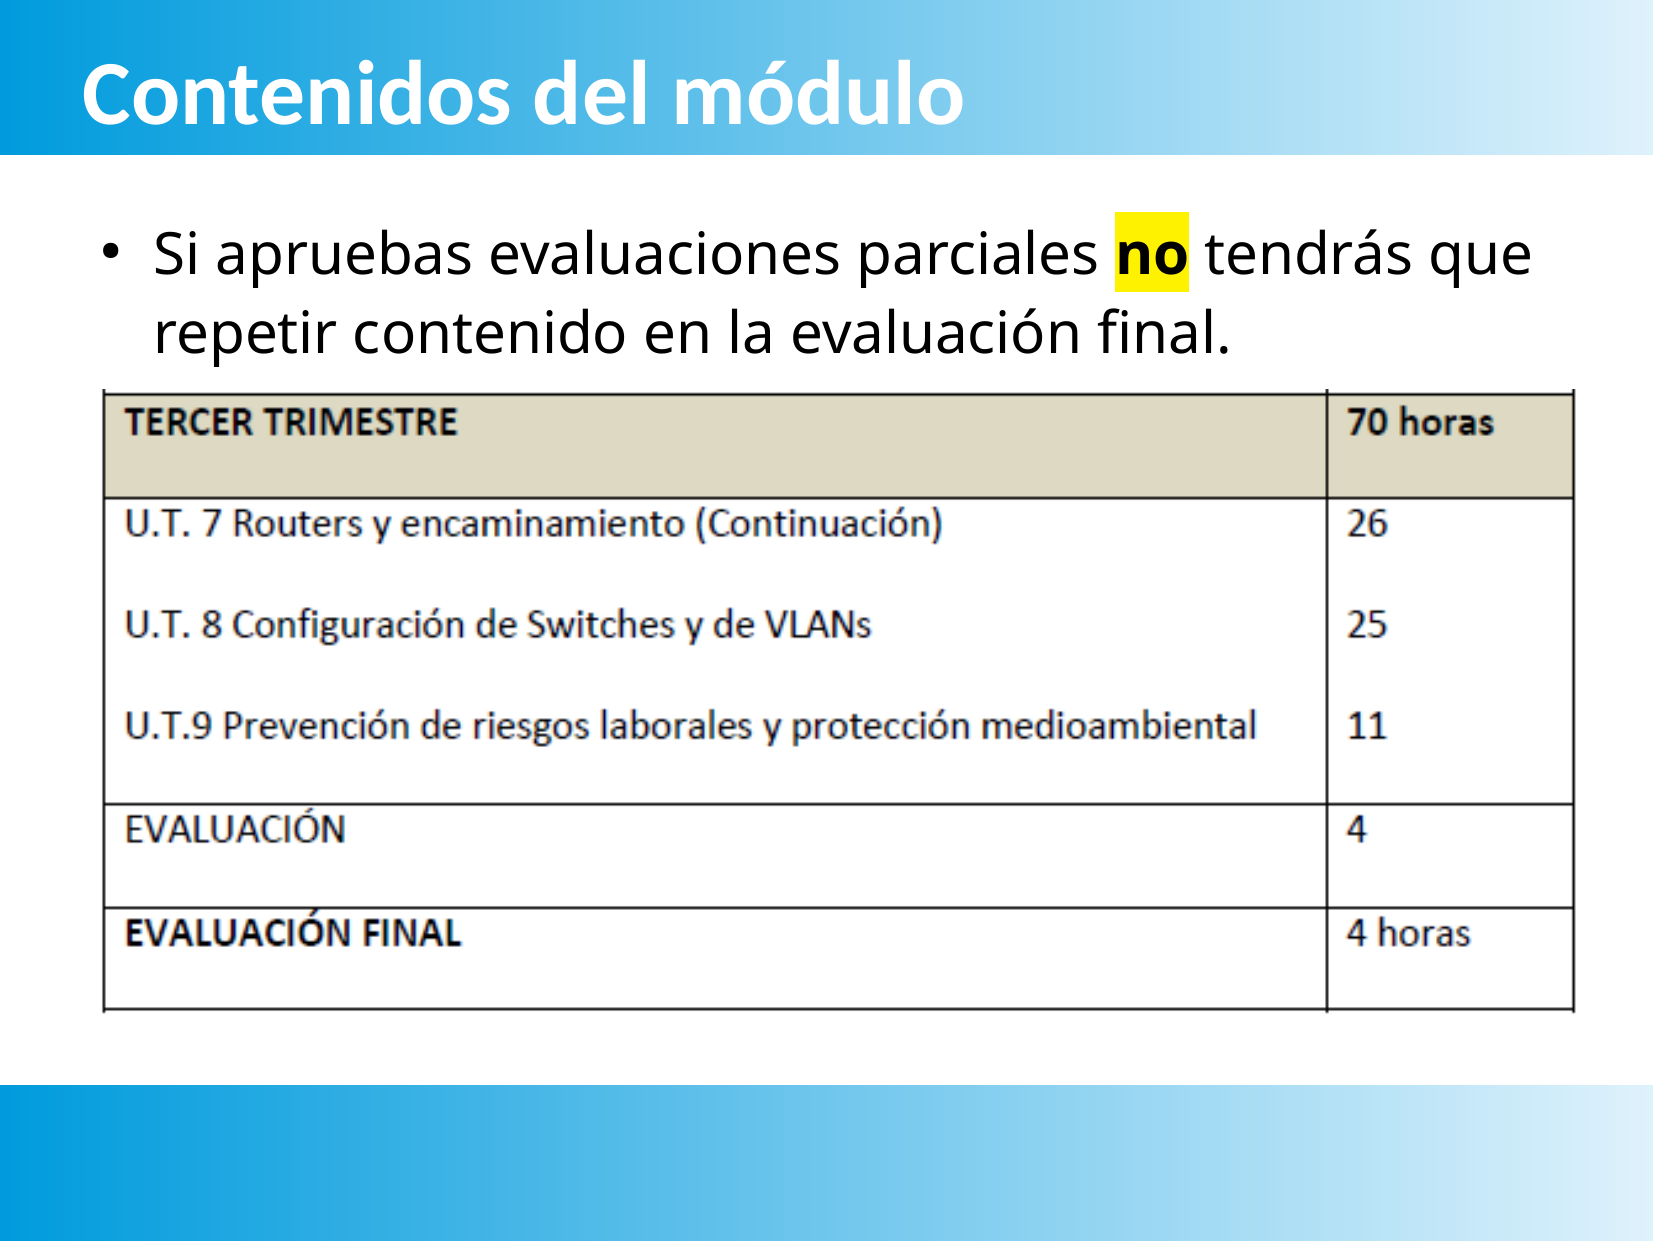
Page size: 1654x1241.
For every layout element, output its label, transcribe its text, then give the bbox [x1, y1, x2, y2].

title Contenidos del módulo [82, 9, 1571, 194]
picture [96, 389, 1583, 1016]
list Si apruebas evaluaciones parciales no tendrás que repetir contenido en la evaluación final. [82, 212, 1571, 932]
